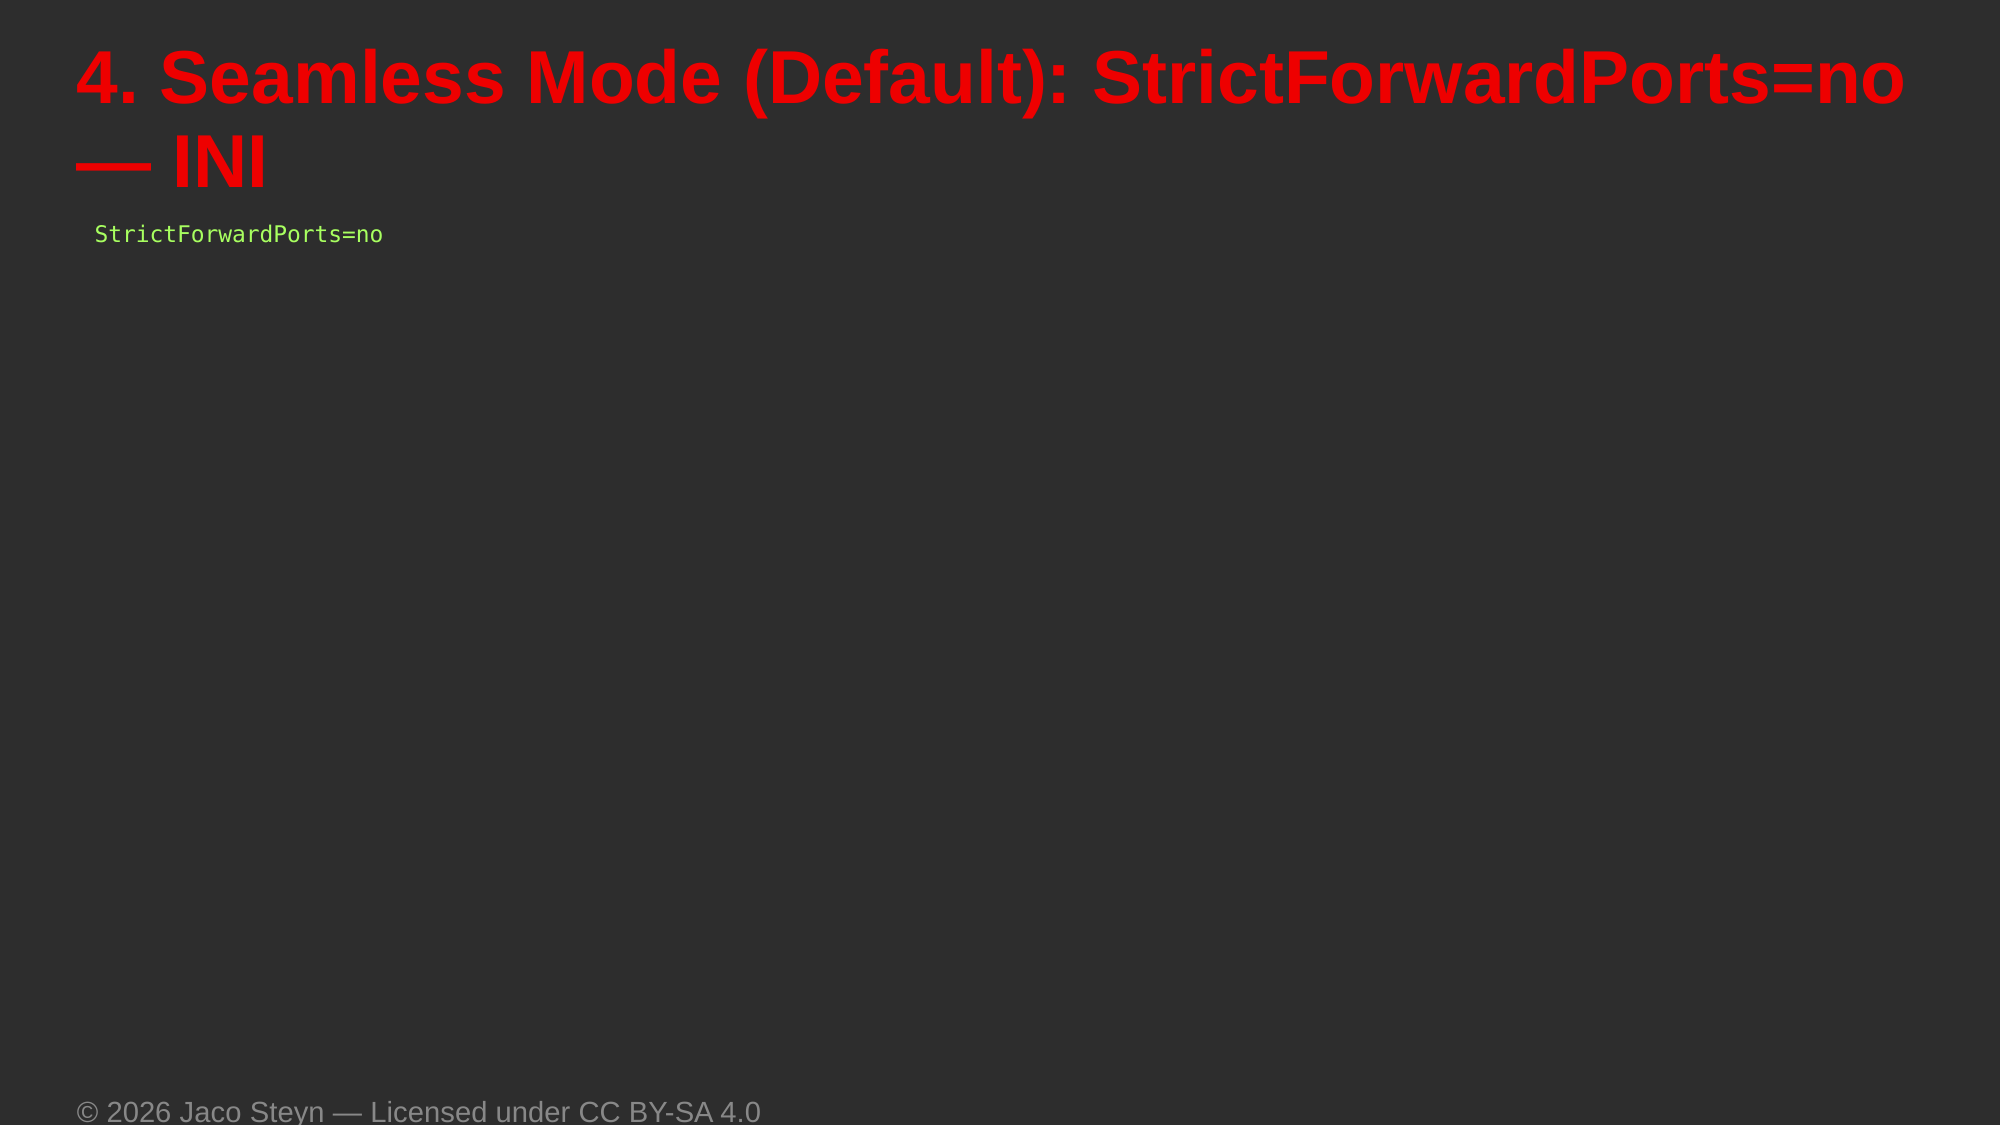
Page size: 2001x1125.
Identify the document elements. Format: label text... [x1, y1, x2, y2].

text_box 4. Seamless Mode (Default): StrictForwardPorts=no — INI [59, 23, 1942, 178]
text_box StrictForwardPorts=no [59, 194, 1942, 1052]
text_box © 2026 Jaco Steyn — Licensed under CC BY-SA 4.0 [59, 1083, 1942, 1120]
